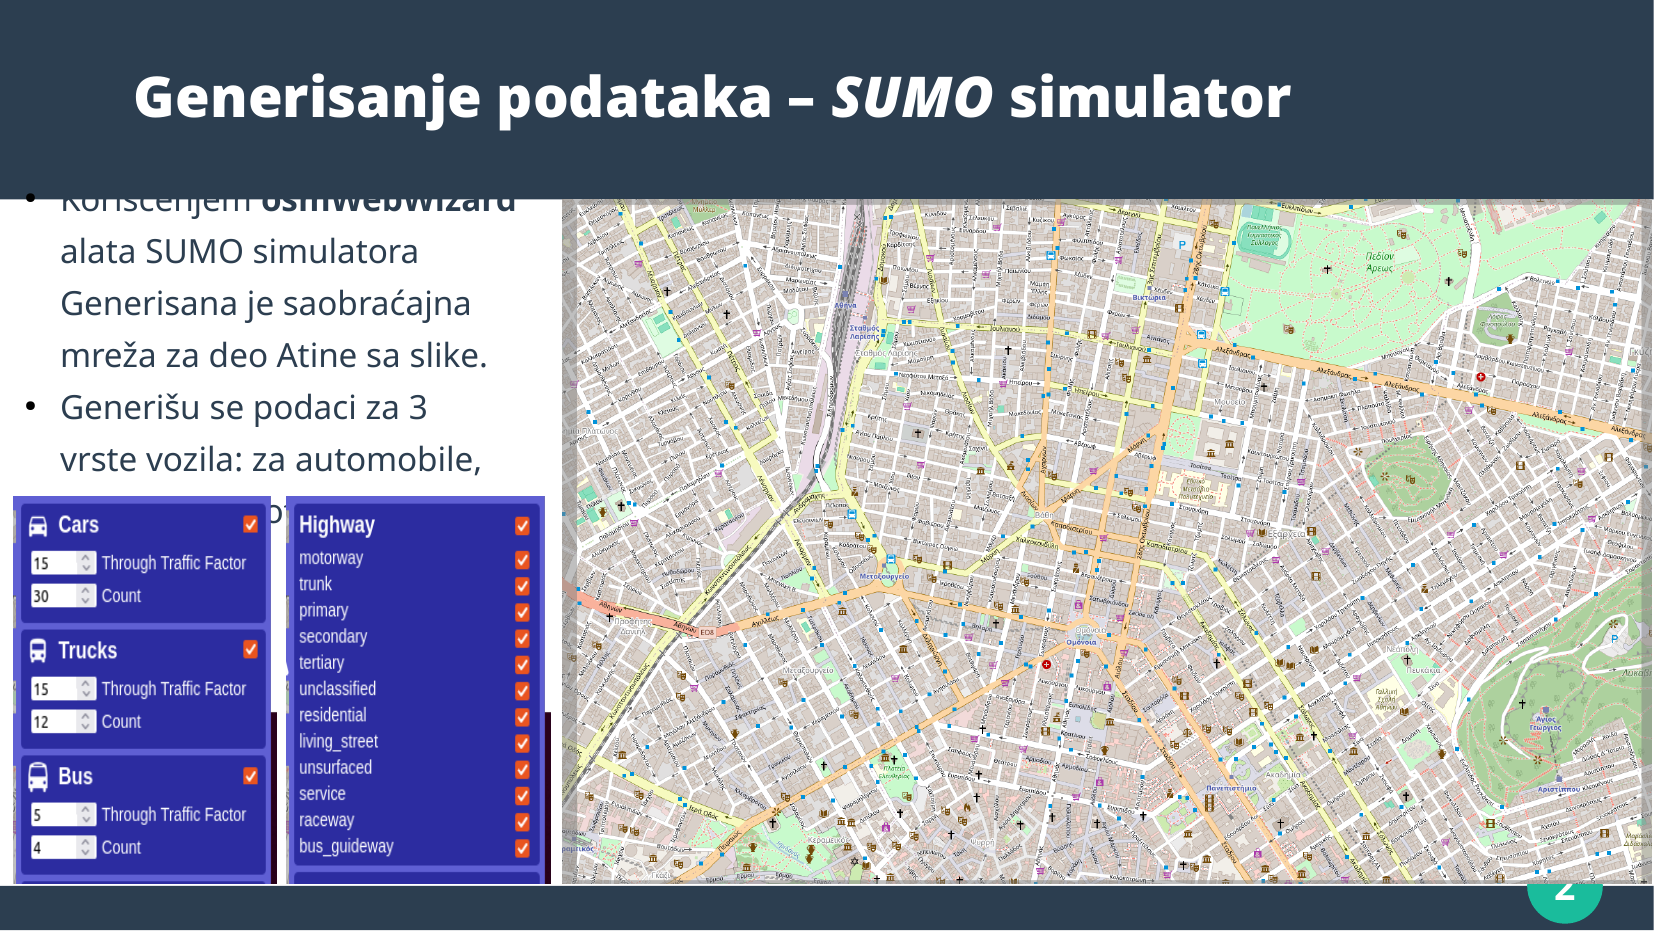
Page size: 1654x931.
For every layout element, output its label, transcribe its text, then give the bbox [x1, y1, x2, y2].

picture [562, 199, 1652, 884]
picture [13, 496, 277, 884]
picture [286, 496, 551, 884]
title Generisanje podataka – SUMO simulator [59, 37, 1595, 156]
text_box Korišćenjem osmWebWizard alata SUMO simulatora Generisana je saobraćajna mreža za deo Atine sa slike. Generišu se podaci za 3 vrste vozila: za automobile, autobuse i motocikle. [9, 189, 563, 513]
